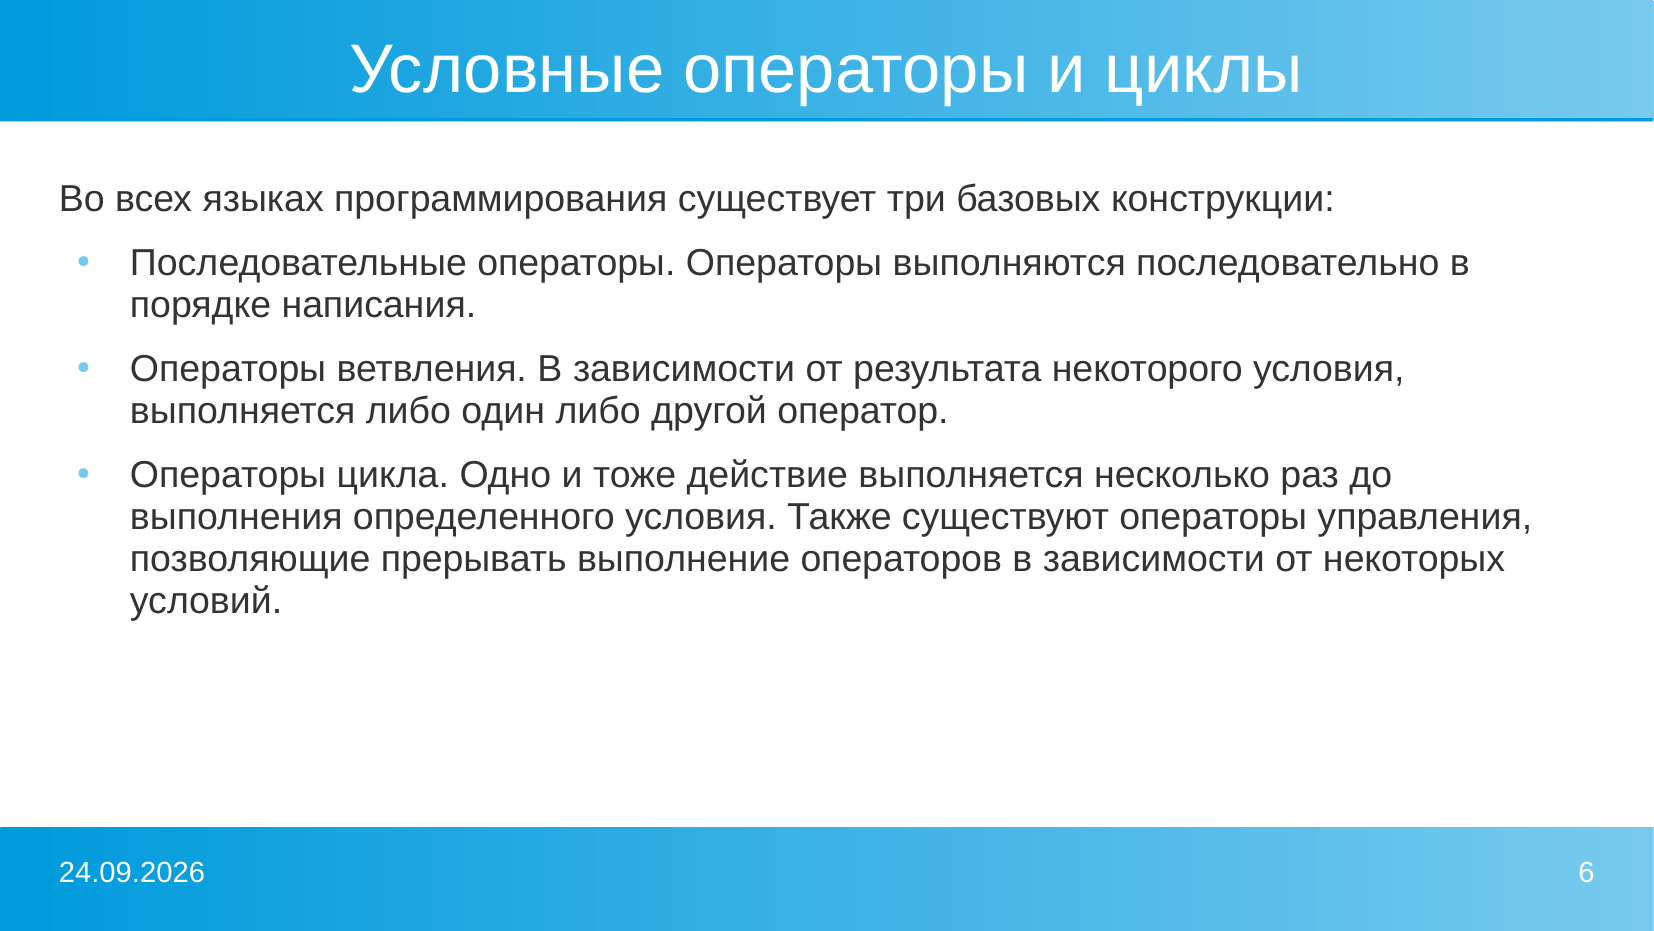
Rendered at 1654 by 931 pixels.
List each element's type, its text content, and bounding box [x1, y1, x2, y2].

list Во всех языках программирования существует три базовых конструкции: Последовательные операторы. Операторы выполняются последовательно в порядке написания. Операторы ветвления. В зависимости от результата некоторого условия, выполняется либо один либо другой оператор. Операторы цикла. Одно и тоже действие выполняется несколько раз до выполнения определенного условия. Также существуют операторы управления, позволяющие прерывать выполнение операторов в зависимости от некоторых условий. [59, 177, 1595, 768]
title Условные операторы и циклы [59, 29, 1595, 108]
